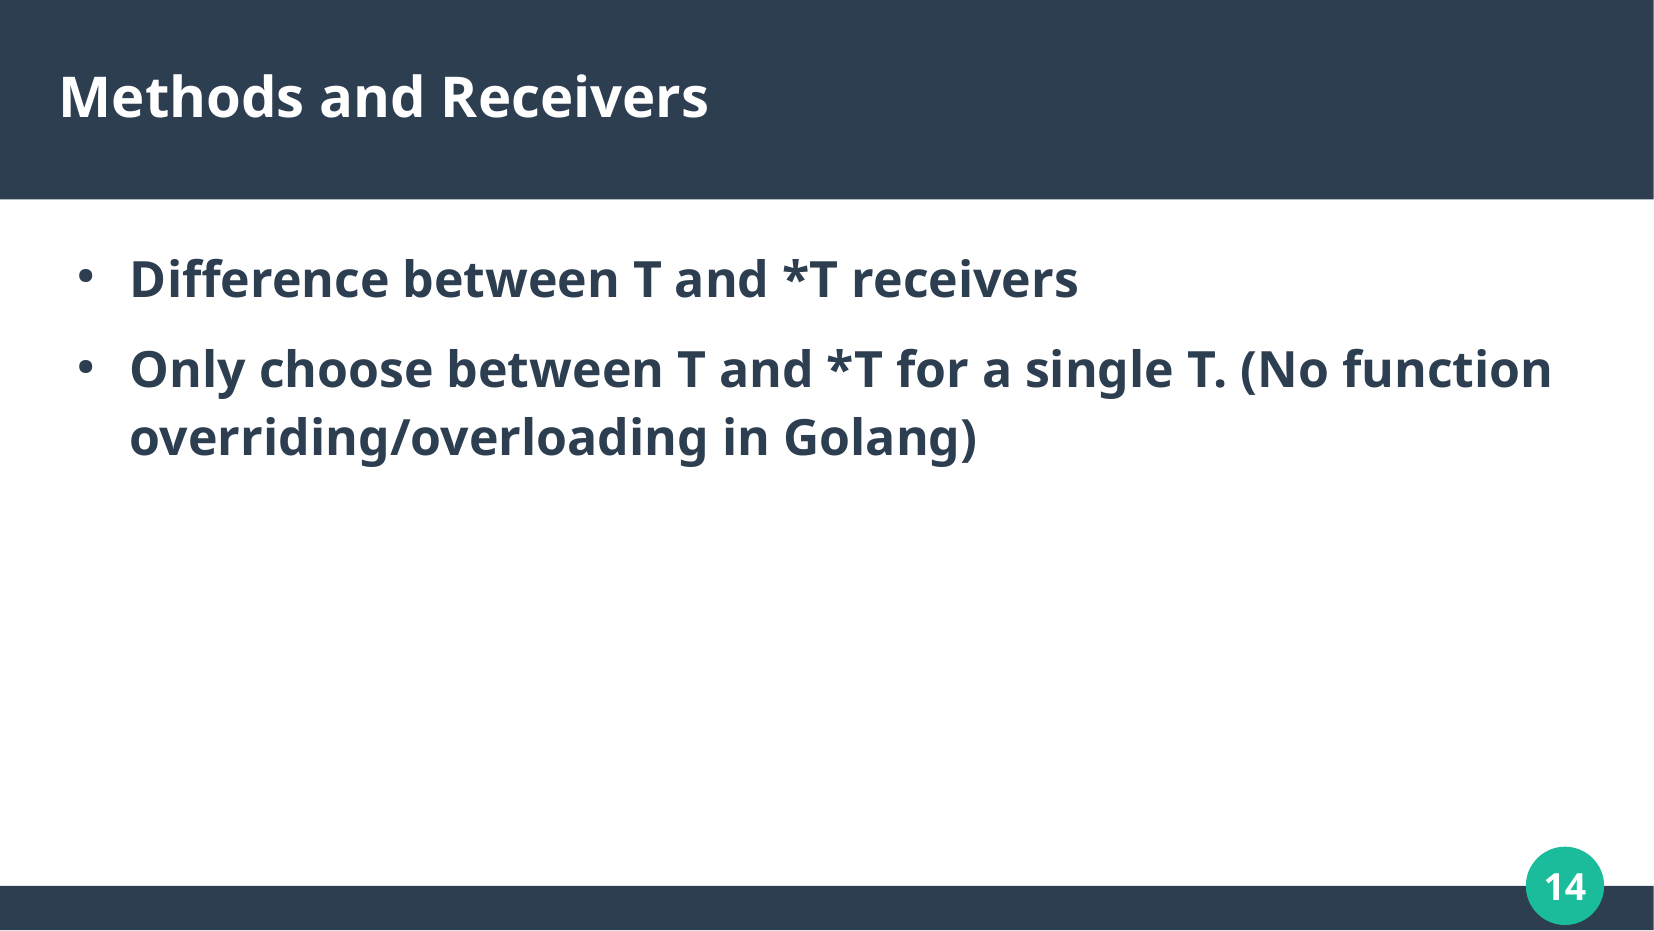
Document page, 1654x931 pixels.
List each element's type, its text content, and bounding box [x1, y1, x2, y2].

title Methods and Receivers [59, 37, 1595, 155]
list Difference between T and *T receivers Only choose between T and *T for a single T. (No function overriding/overloading in Golang) [59, 243, 1595, 864]
